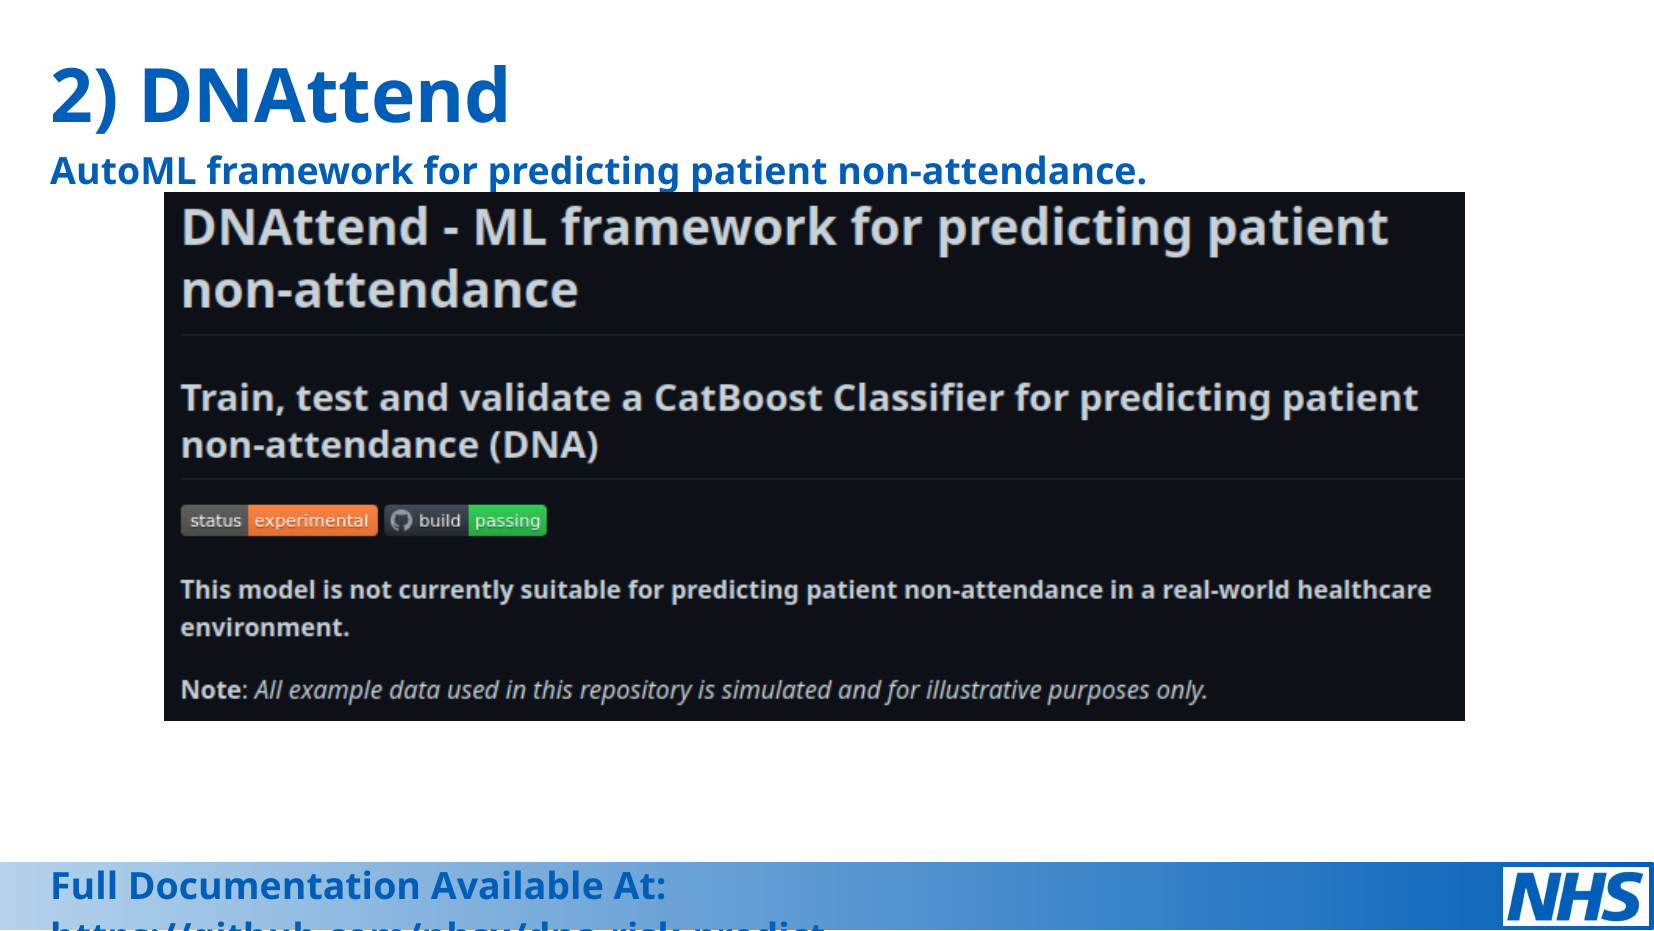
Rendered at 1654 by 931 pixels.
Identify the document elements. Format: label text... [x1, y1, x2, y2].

text_box [0, 862, 1654, 930]
picture [1503, 867, 1649, 926]
text_box [623, 878, 629, 888]
text_box [162, 883, 171, 895]
picture [164, 192, 1465, 721]
text_box [555, 883, 562, 895]
text_box 2) DNAttend AutoML framework for predicting patient non-attendance. Full Documentation Available At: https://github.com/nhsx/dna-risk-predict [35, 35, 1548, 878]
text_box [136, 878, 147, 894]
text_box [440, 878, 446, 888]
text_box [380, 883, 389, 895]
